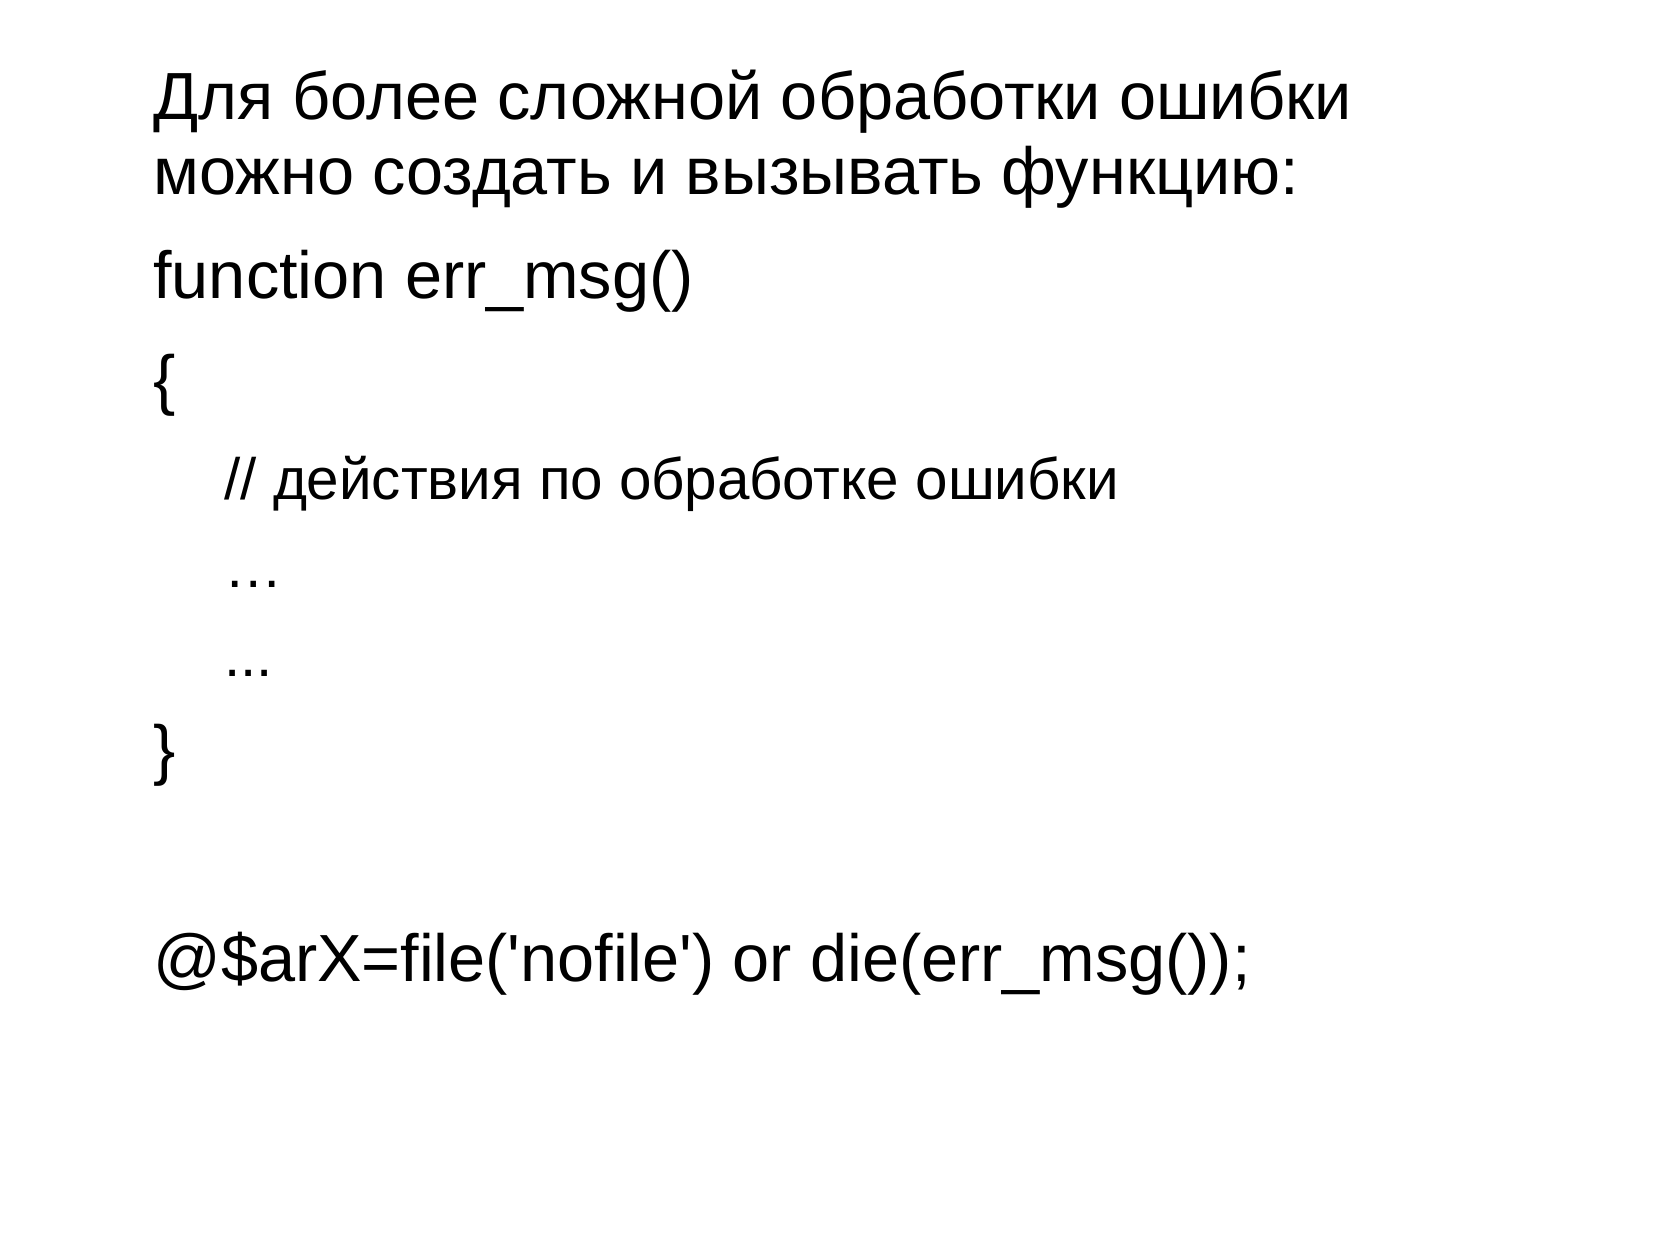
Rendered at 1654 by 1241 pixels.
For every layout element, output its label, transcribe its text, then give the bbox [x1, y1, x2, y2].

list Для более сложной обработки ошибки можно создать и вызывать функцию: function err_msg() { // действия по обработке ошибки … ... } @$arX=file('nofile') or die(err_msg()); [82, 59, 1571, 1109]
